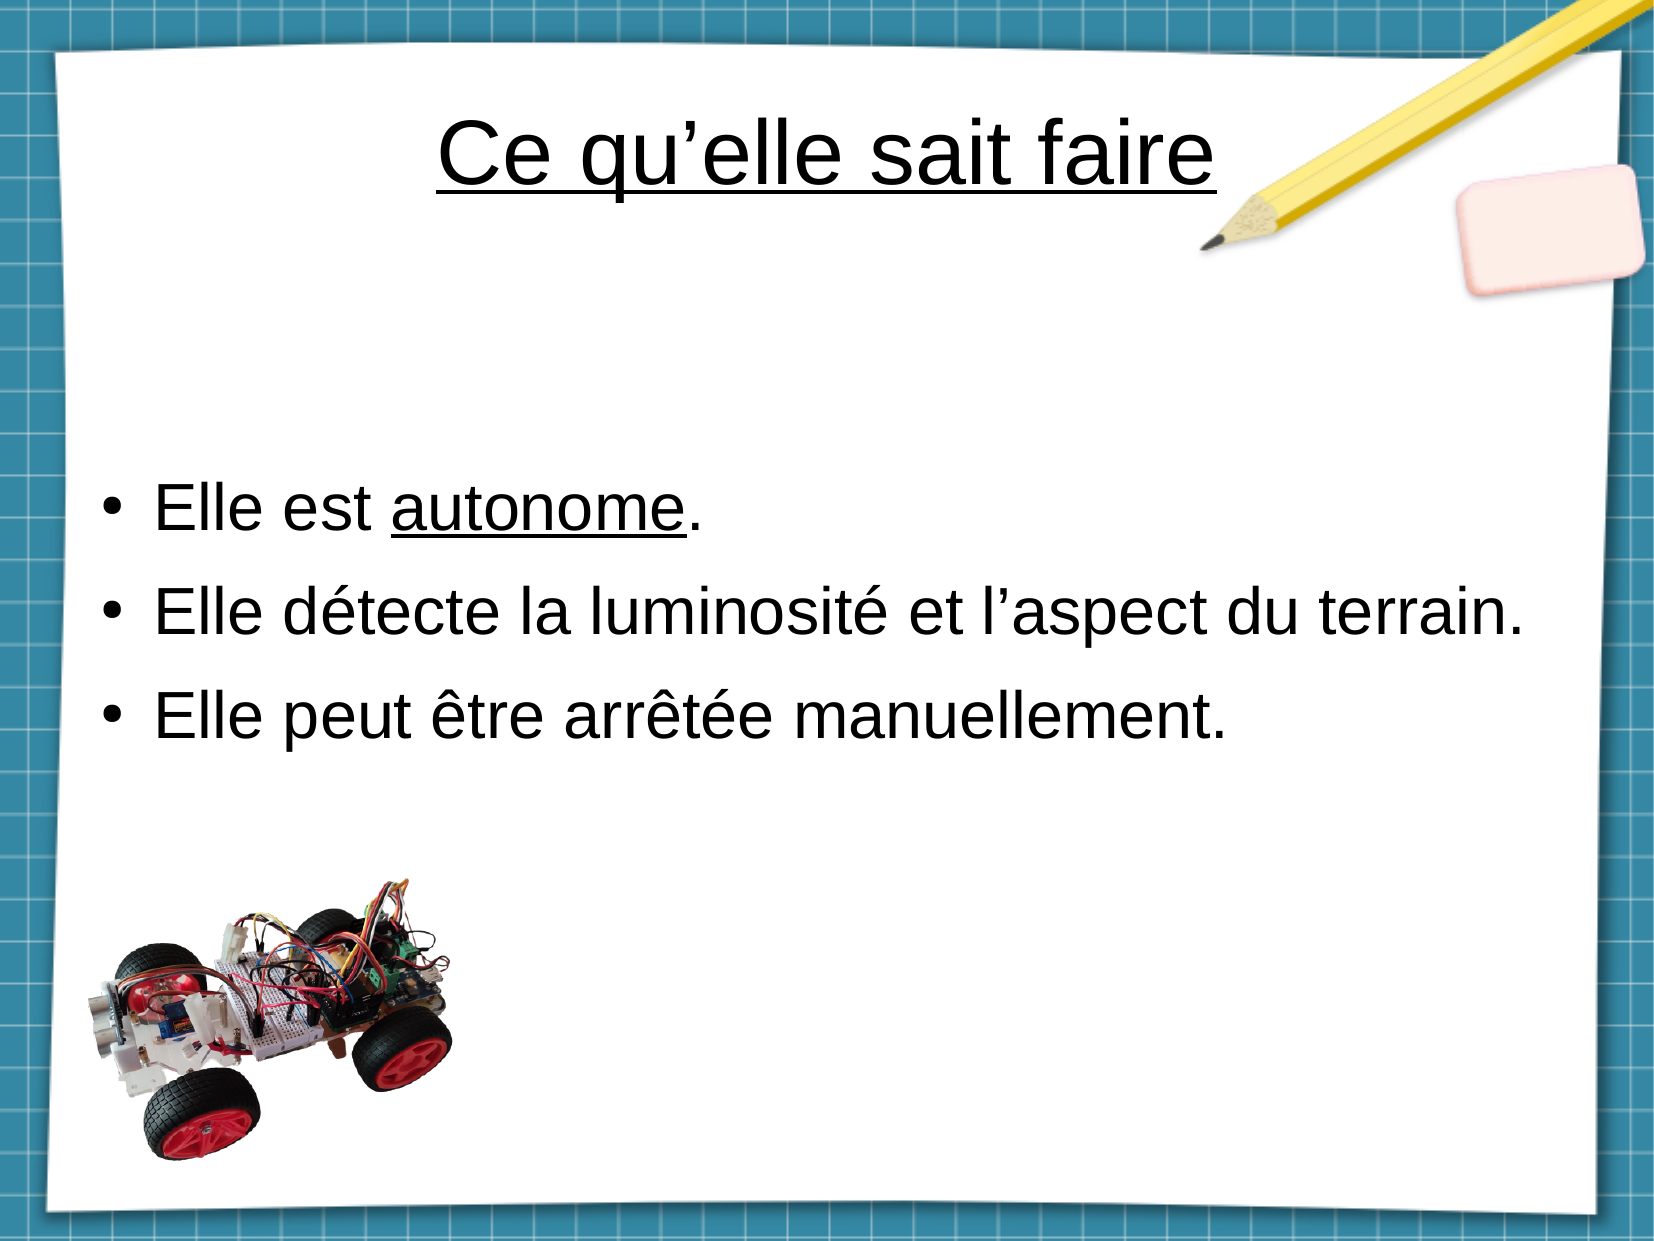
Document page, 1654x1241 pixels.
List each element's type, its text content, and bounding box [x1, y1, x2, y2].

picture [0, 0, 1654, 1241]
list Elle est autonome. Elle détecte la luminosité et l’aspect du terrain. Elle peut être arrêtée manuellement. [82, 469, 1571, 771]
title Ce qu’elle sait faire [82, 49, 1571, 257]
